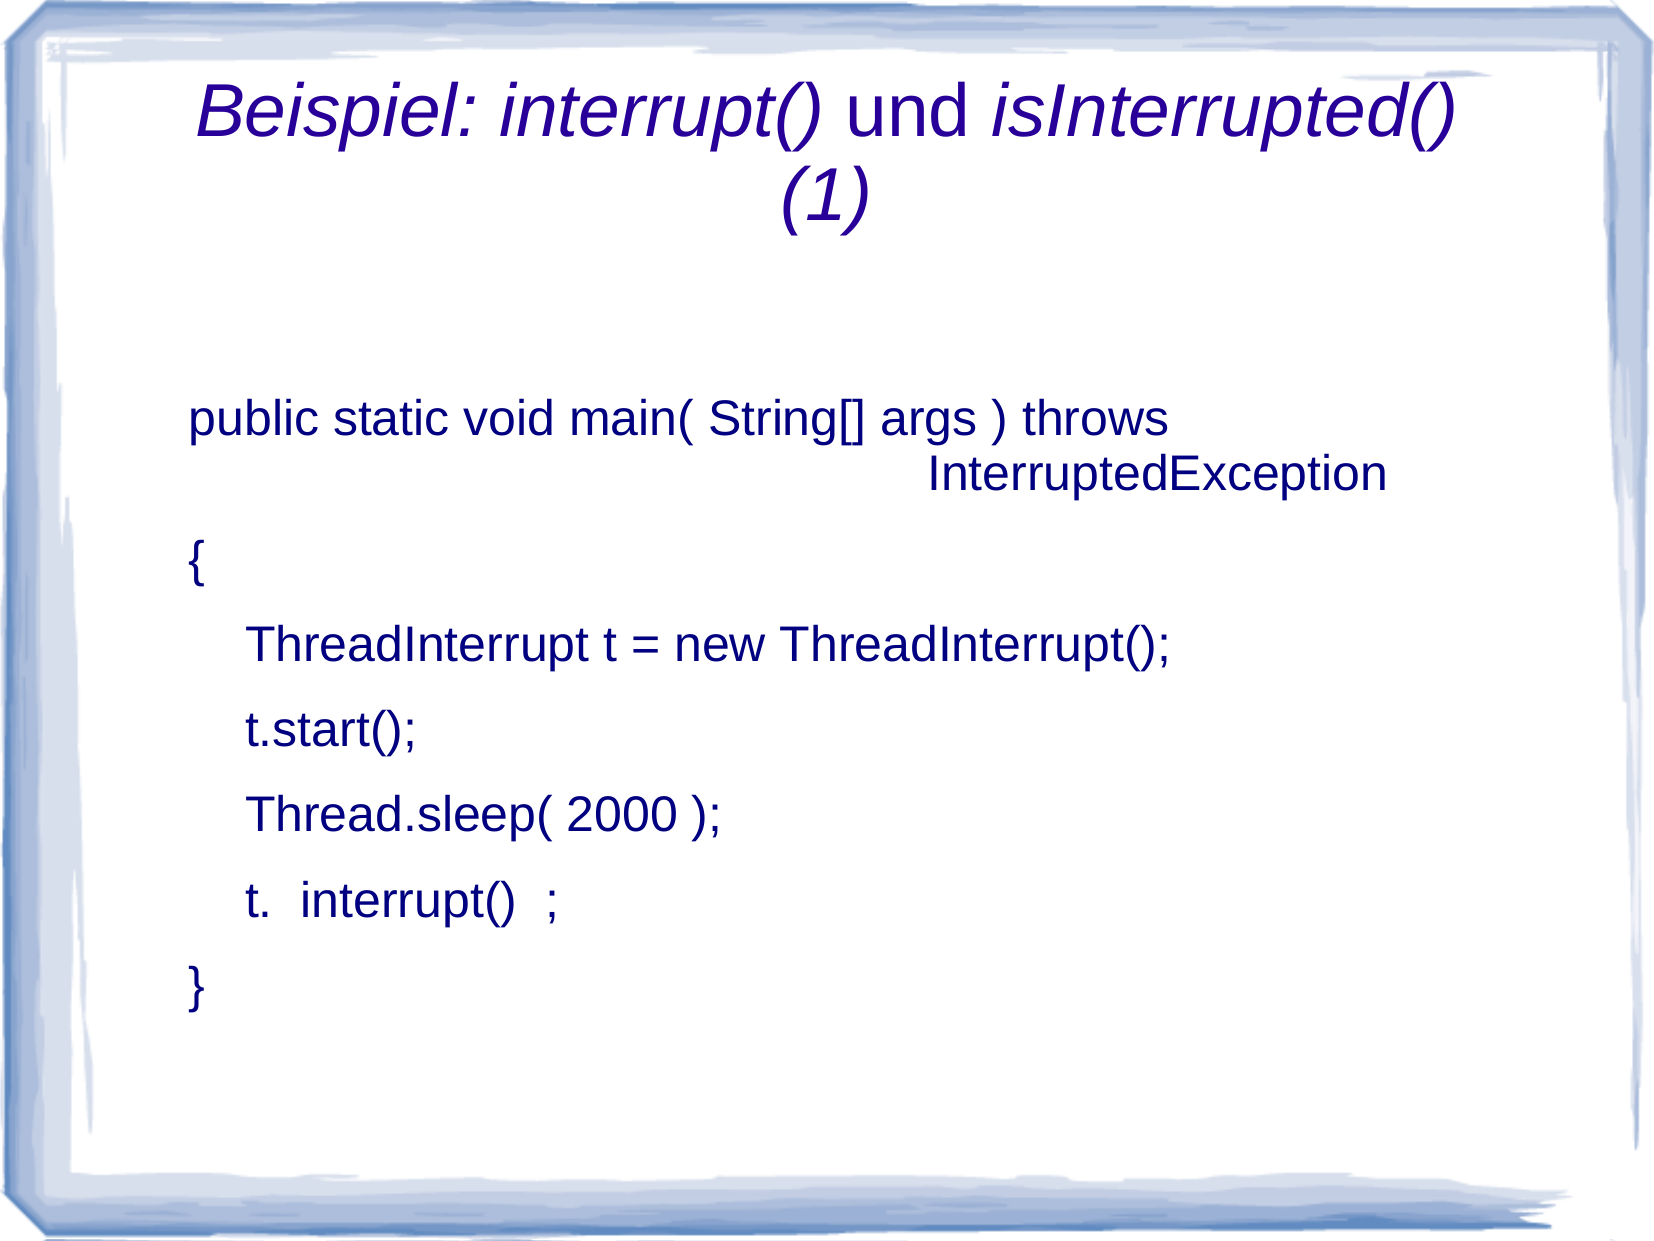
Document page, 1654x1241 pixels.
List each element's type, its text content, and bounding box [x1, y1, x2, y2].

title Beispiel: interrupt() und isInterrupted() (1) [82, 49, 1571, 257]
picture [0, 0, 1654, 1241]
list public static void main( String[] args ) throws InterruptedException { ThreadInterrupt t = new ThreadInterrupt(); t.start(); Thread.sleep( 2000 ); t. interrupt() ; } [118, 389, 1571, 1241]
